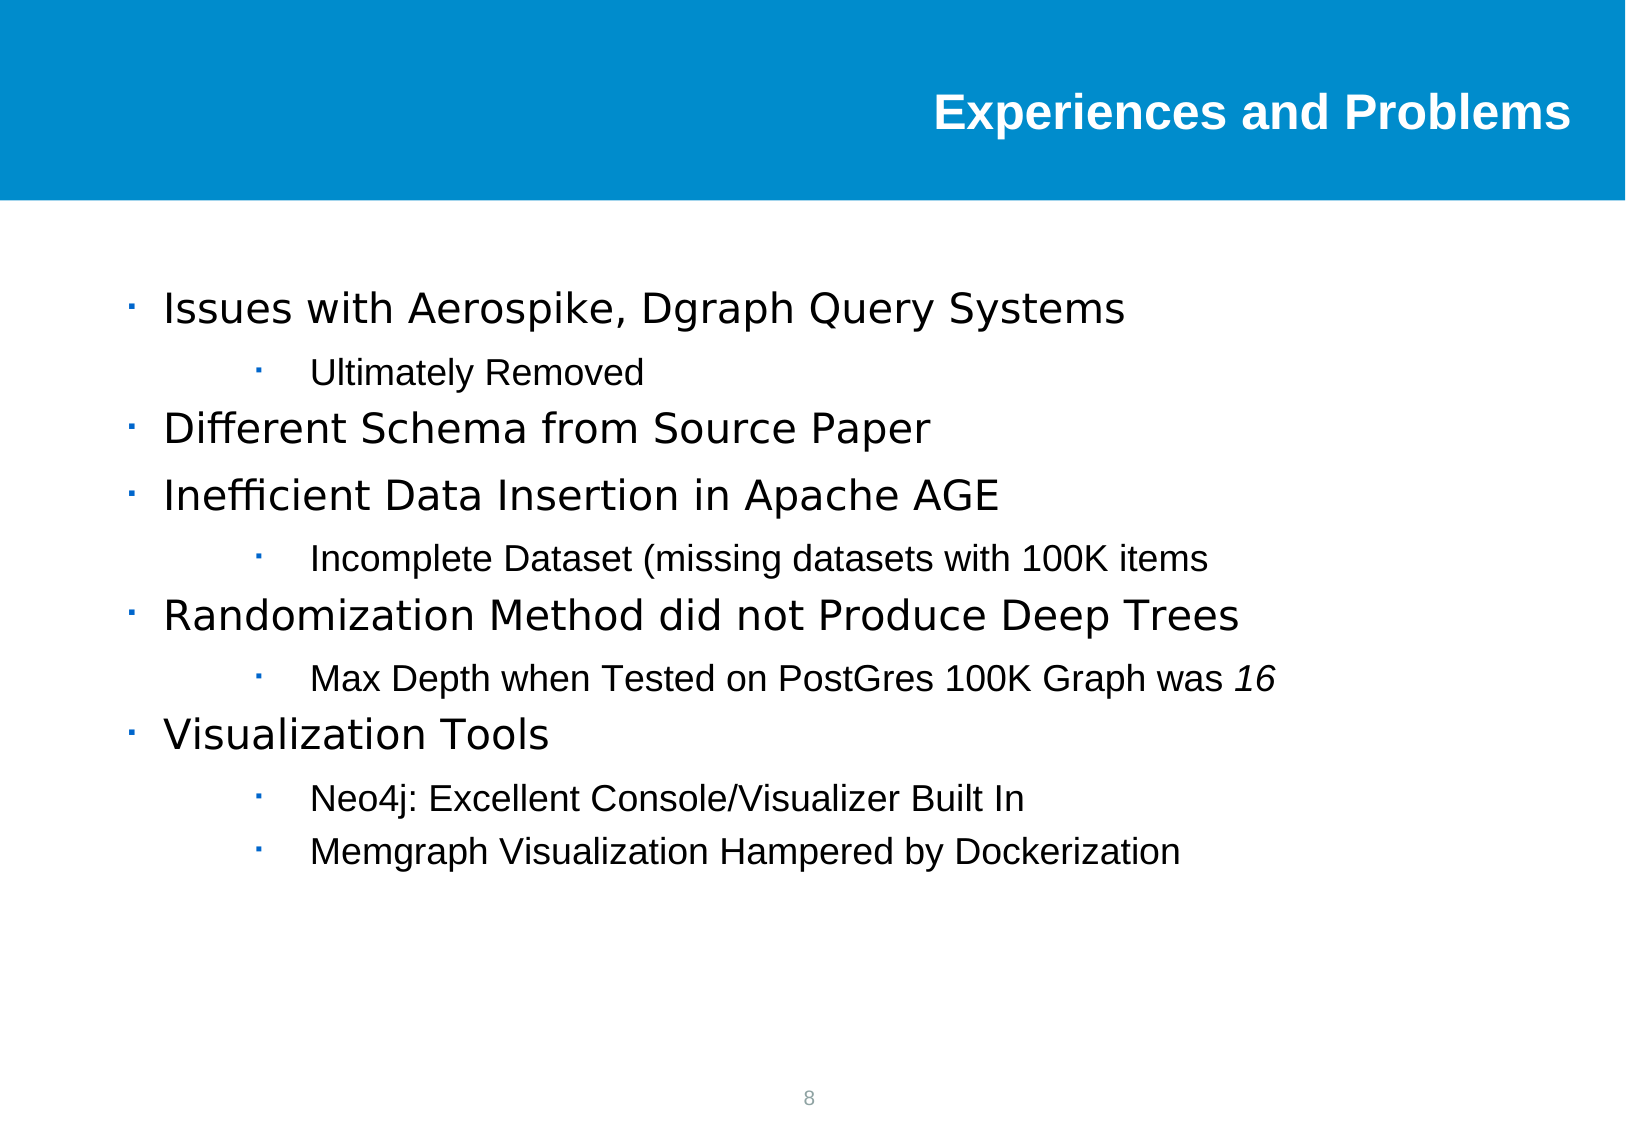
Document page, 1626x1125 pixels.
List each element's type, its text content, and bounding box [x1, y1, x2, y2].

title Experiences and Problems [121, 37, 1573, 188]
list Issues with Aerospike, Dgraph Query Systems Ultimately Removed Different Schema from Source Paper Inefficient Data Insertion in Apache AGE Incomplete Dataset (missing datasets with 100K items Randomization Method did not Produce Deep Trees Max Depth when Tested on PostGres 100K Graph was 16 Visualization Tools Neo4j: Excellent Console/Visualizer Built In Memgraph Visualization Hampered by Dockerization [87, 285, 1538, 873]
